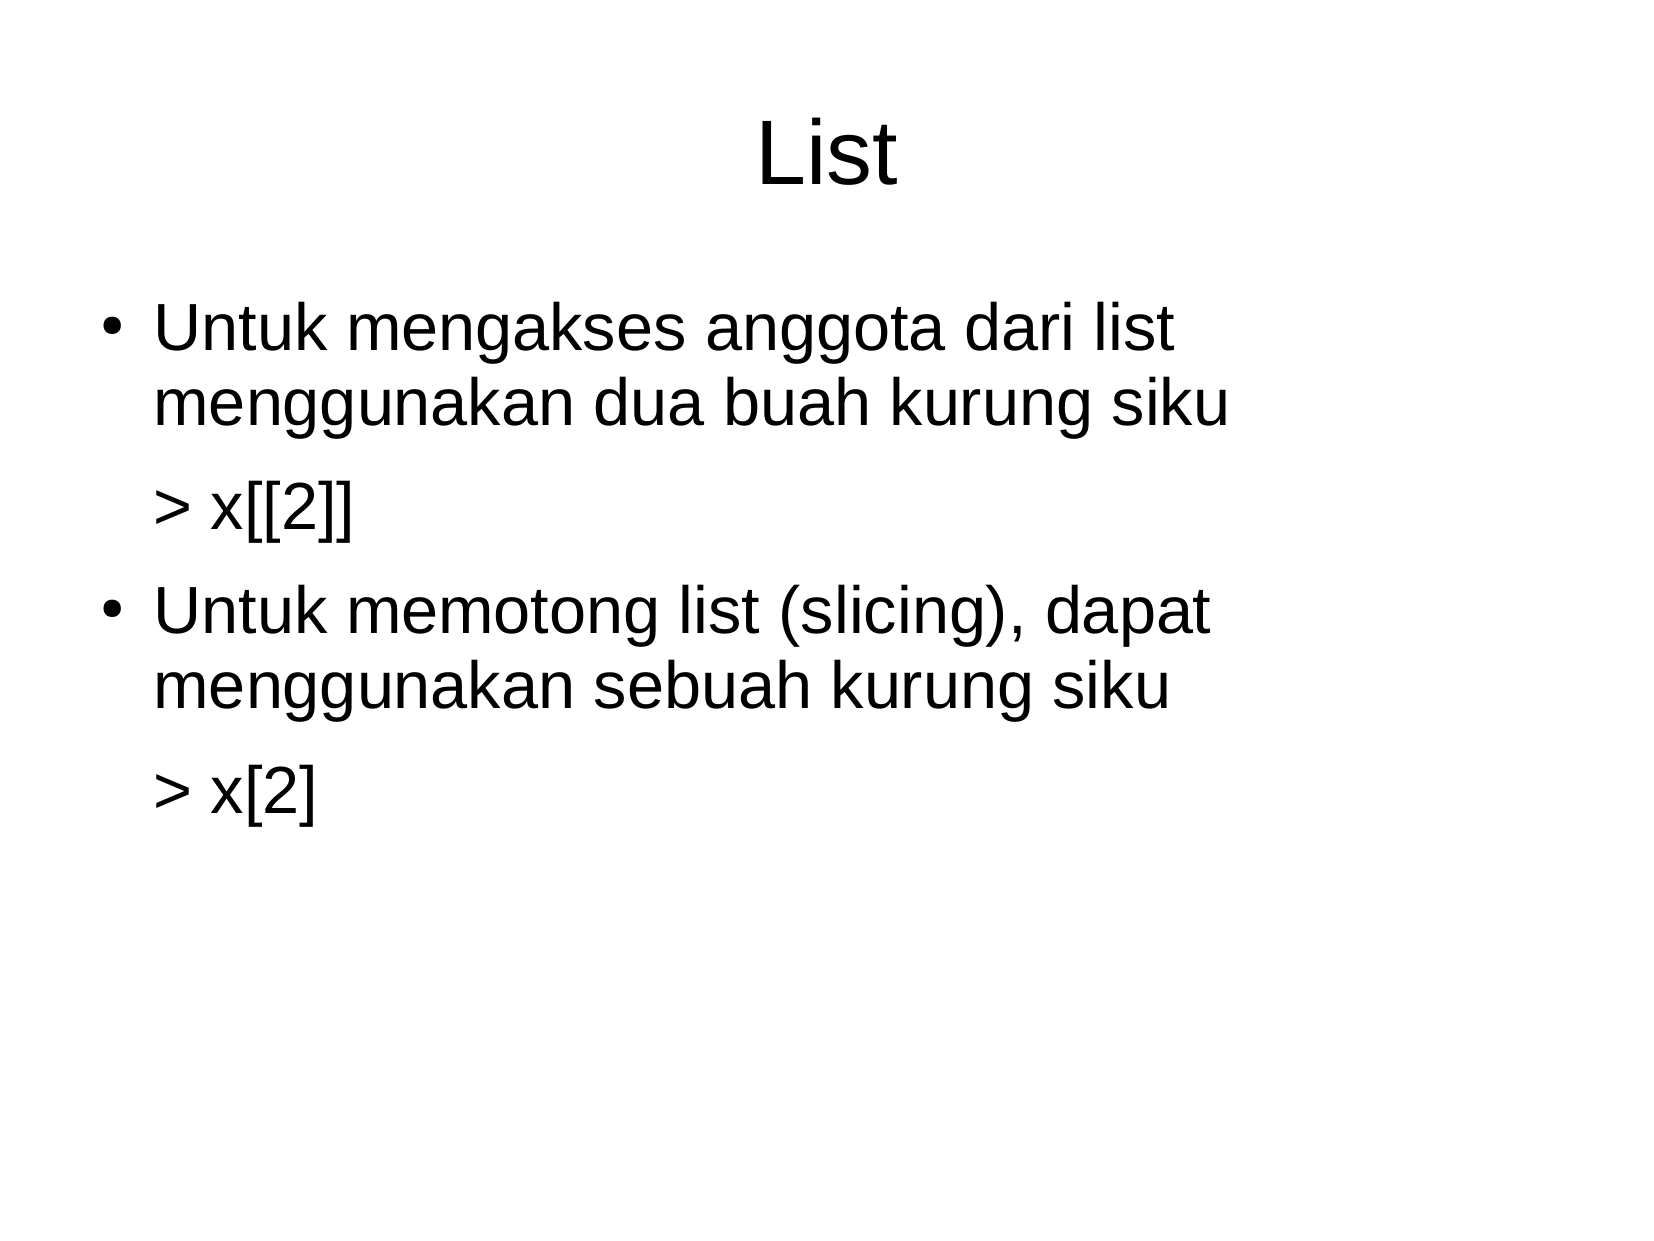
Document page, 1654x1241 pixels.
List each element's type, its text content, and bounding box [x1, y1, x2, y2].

list Untuk mengakses anggota dari list menggunakan dua buah kurung siku > x[[2]] Untuk memotong list (slicing), dapat menggunakan sebuah kurung siku > x[2] [82, 290, 1571, 1010]
title List [82, 49, 1571, 257]
